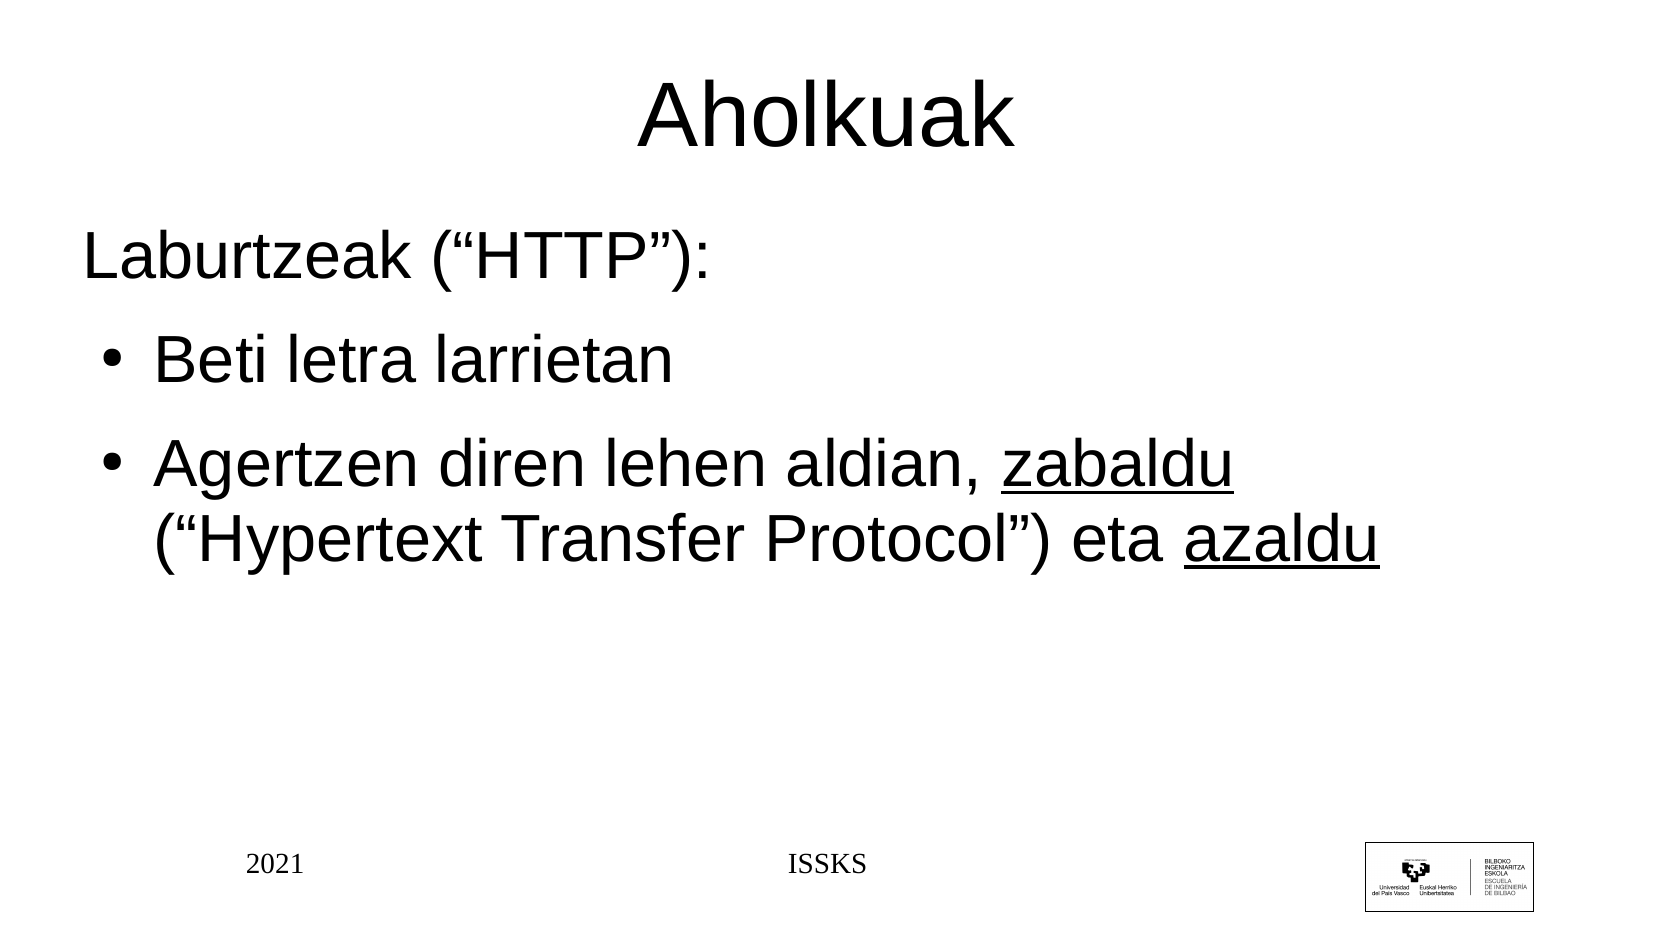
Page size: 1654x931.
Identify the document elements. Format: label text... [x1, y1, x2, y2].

list Laburtzeak (“HTTP”): Beti letra larrietan Agertzen diren lehen aldian, zabaldu (“Hypertext Transfer Protocol”) eta azaldu [82, 217, 1571, 758]
picture [1366, 843, 1533, 911]
title Aholkuak [82, 37, 1571, 193]
